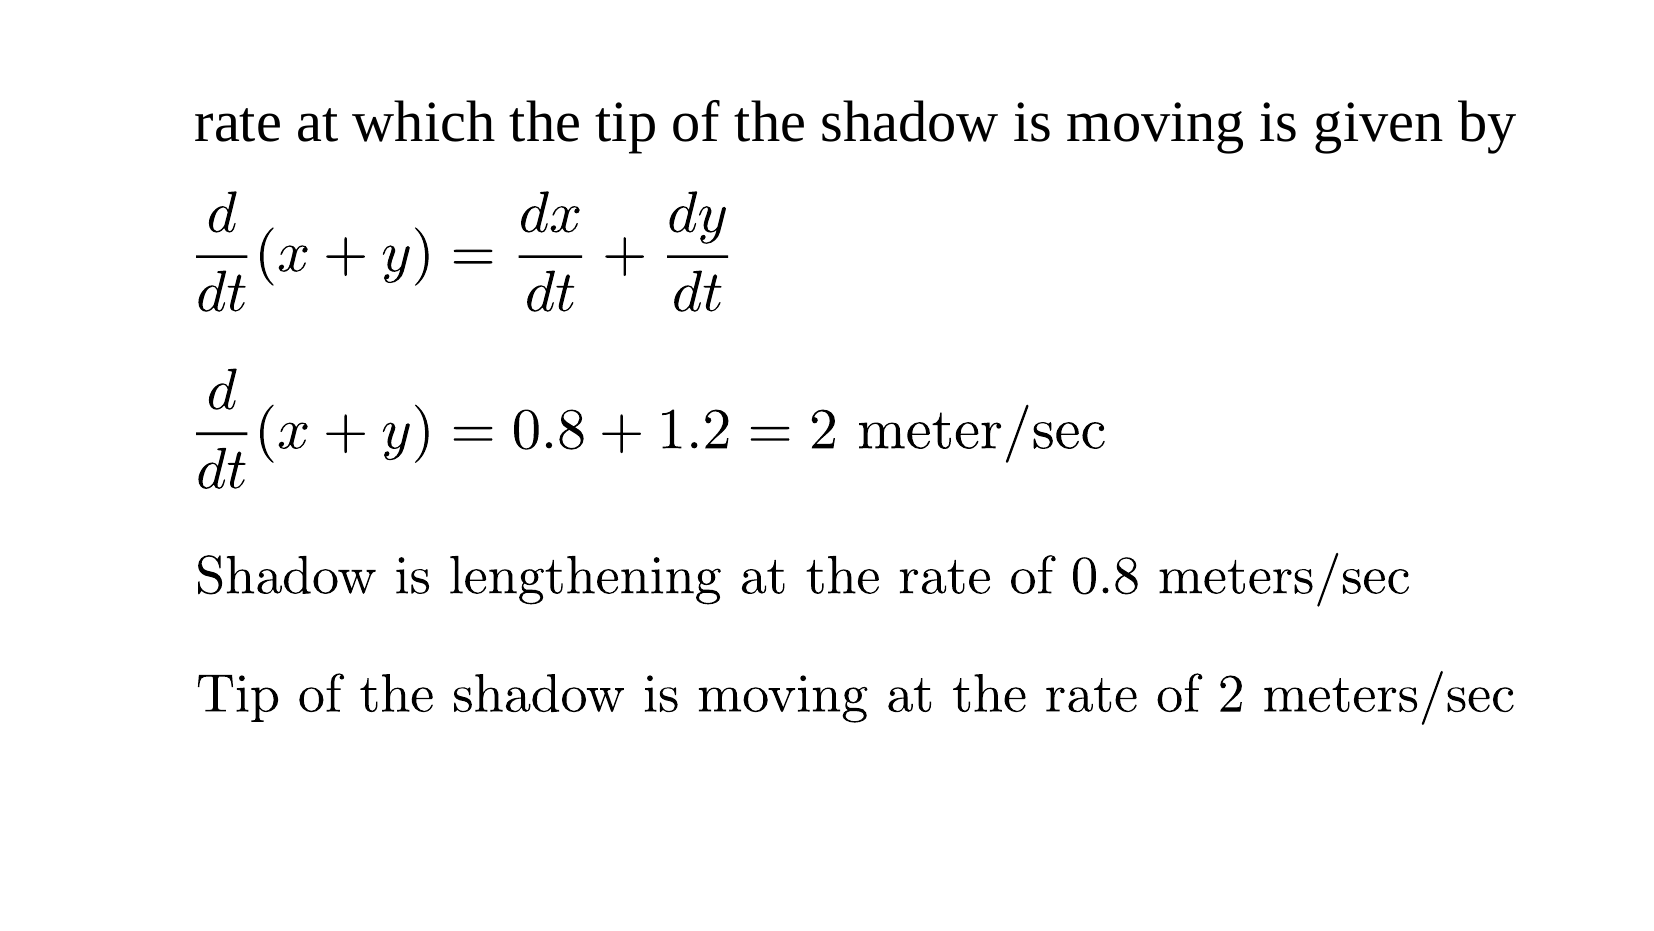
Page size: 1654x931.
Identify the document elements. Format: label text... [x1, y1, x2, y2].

text_box [197, 670, 1514, 725]
text_box [196, 191, 729, 312]
text_box [197, 552, 1409, 607]
text_box [196, 368, 1105, 489]
title rate at which the tip of the shadow is moving is given by [47, 37, 1607, 886]
